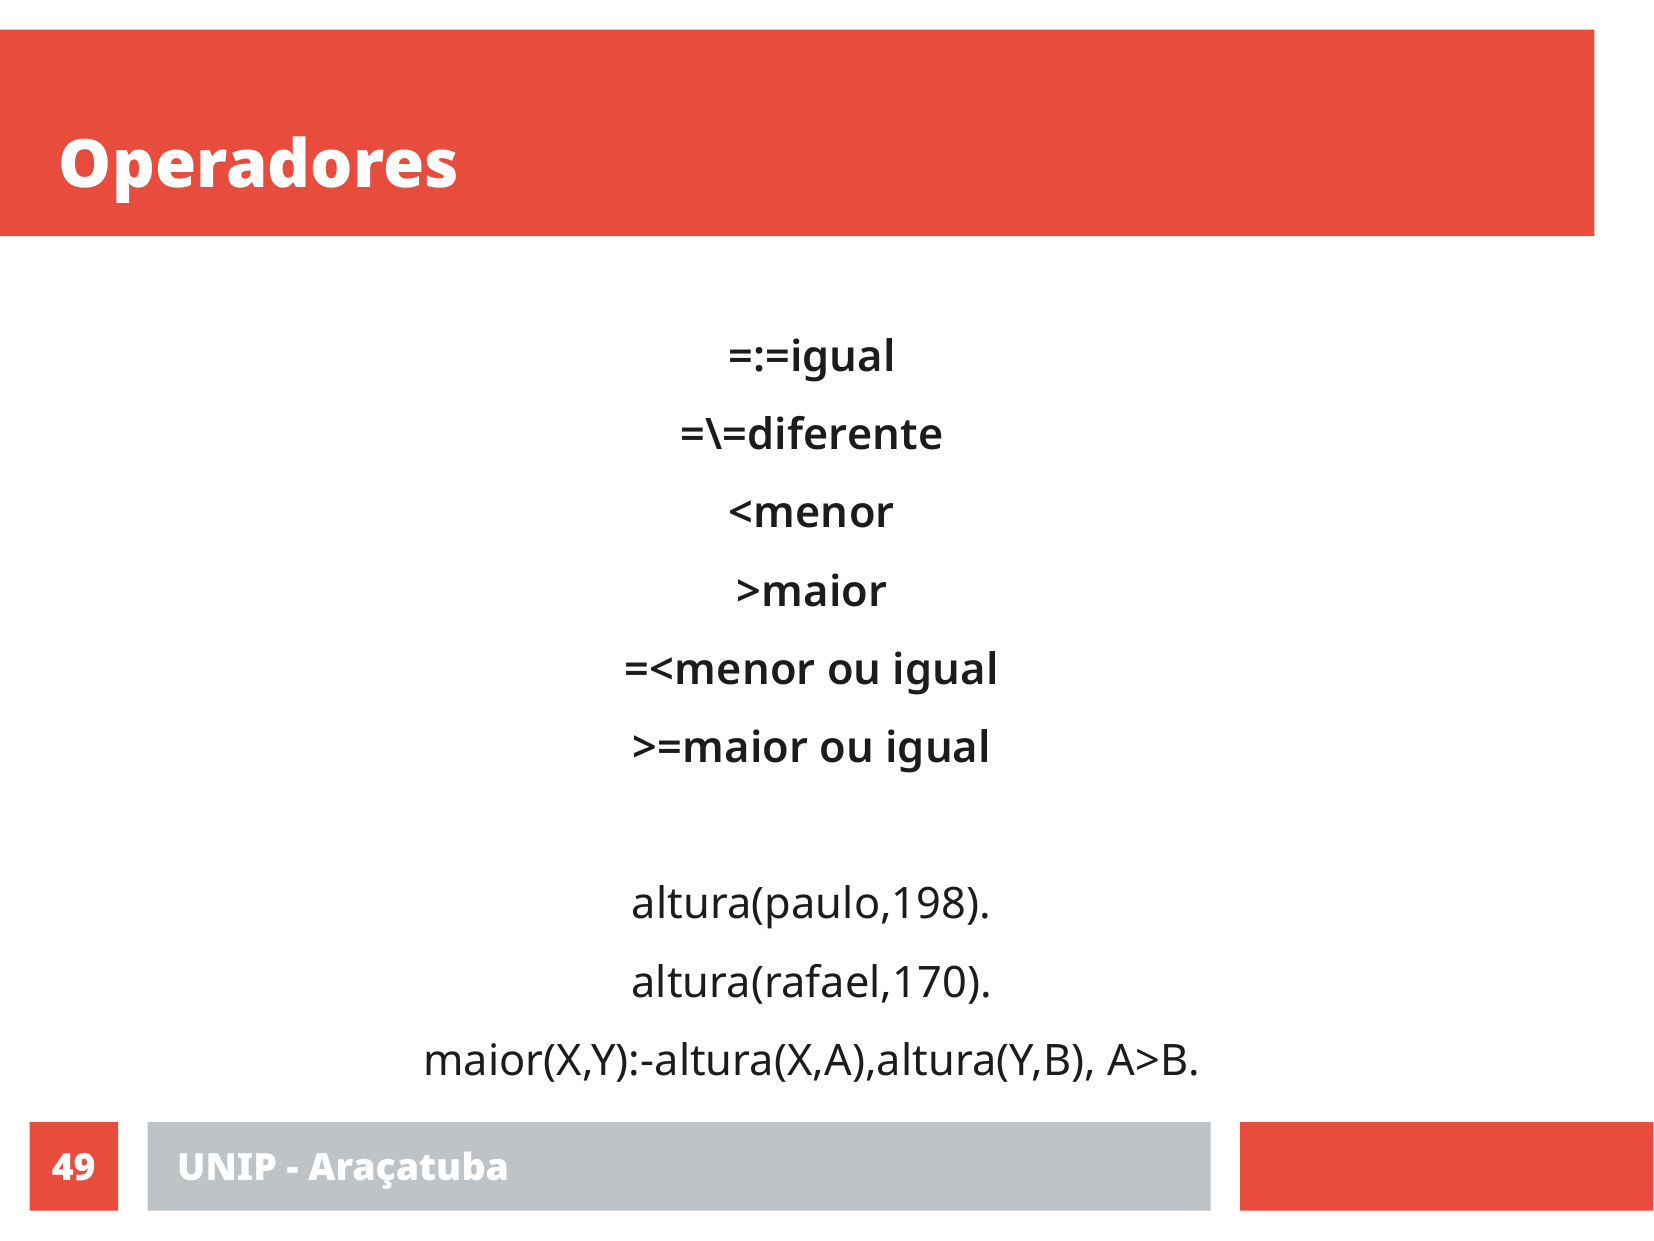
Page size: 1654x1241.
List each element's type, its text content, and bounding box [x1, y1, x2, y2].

title Operadores [59, 59, 1595, 207]
list =:=igual =\=diferente <menor >maior =<menor ou igual >=maior ou igual altura(paulo,198). altura(rafael,170). maior(X,Y):-altura(X,A),altura(Y,B), A>B. [59, 324, 1565, 1093]
